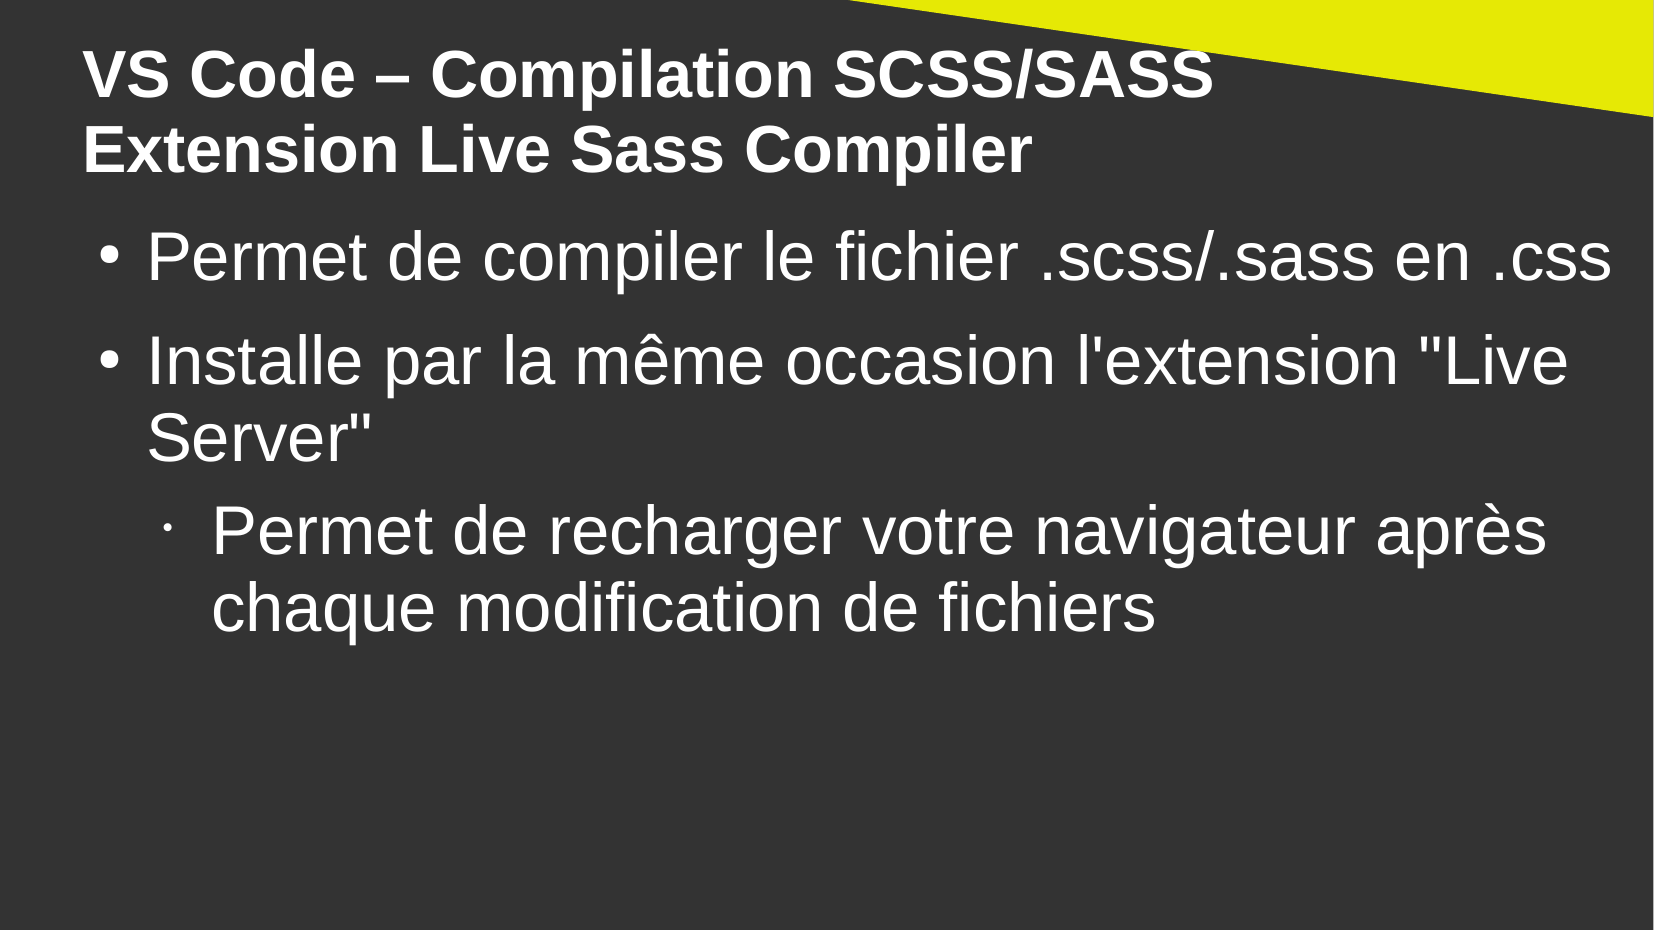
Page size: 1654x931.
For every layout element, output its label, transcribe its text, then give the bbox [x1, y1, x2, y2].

title VS Code – Compilation SCSS/SASS Extension Live Sass Compiler [82, 37, 1571, 189]
text_box [848, 0, 1654, 118]
list Permet de compiler le fichier .scss/.sass en .css Installe par la même occasion l'extension "Live Server" Permet de recharger votre navigateur après chaque modification de fichiers [80, 218, 1620, 662]
